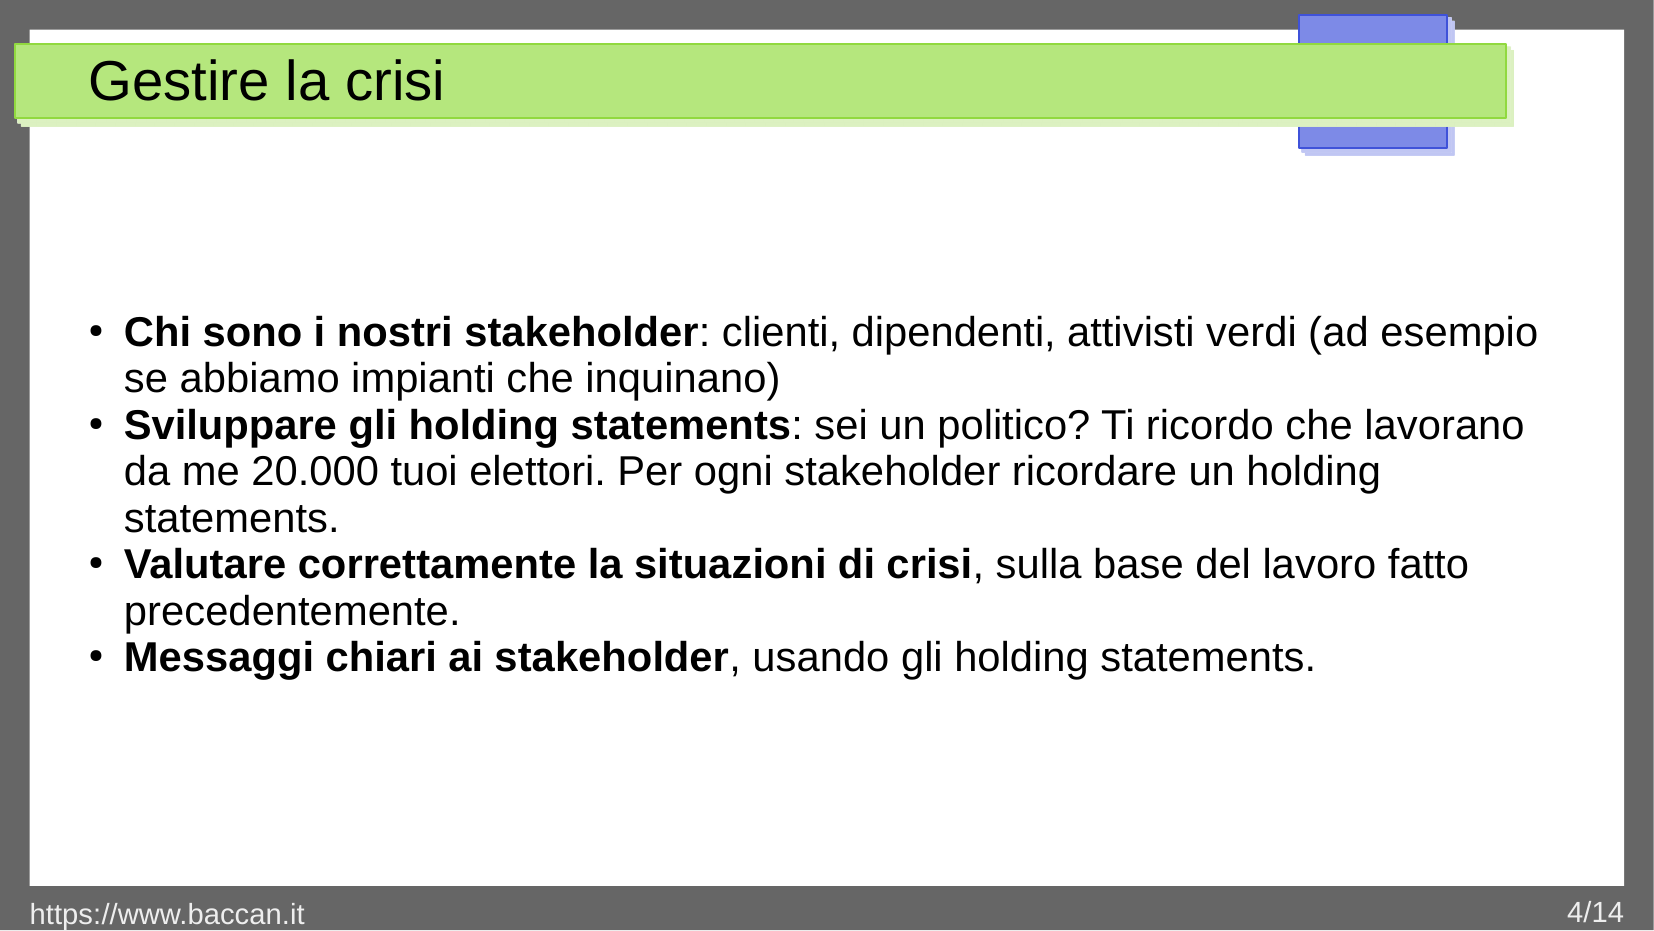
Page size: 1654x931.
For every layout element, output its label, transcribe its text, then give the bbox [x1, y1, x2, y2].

subtitle Chi sono i nostri stakeholder: clienti, dipendenti, attivisti verdi (ad esempio se abbiamo impianti che inquinano) Sviluppare gli holding statements: sei un politico? Ti ricordo che lavorano da me 20.000 tuoi elettori. Per ogni stakeholder ricordare un holding statements. Valutare correttamente la situazioni di crisi, sulla base del lavoro fatto precedentemente. Messaggi chiari ai stakeholder, usando gli holding statements. [88, 177, 1565, 813]
title Gestire la crisi [88, 44, 1506, 119]
